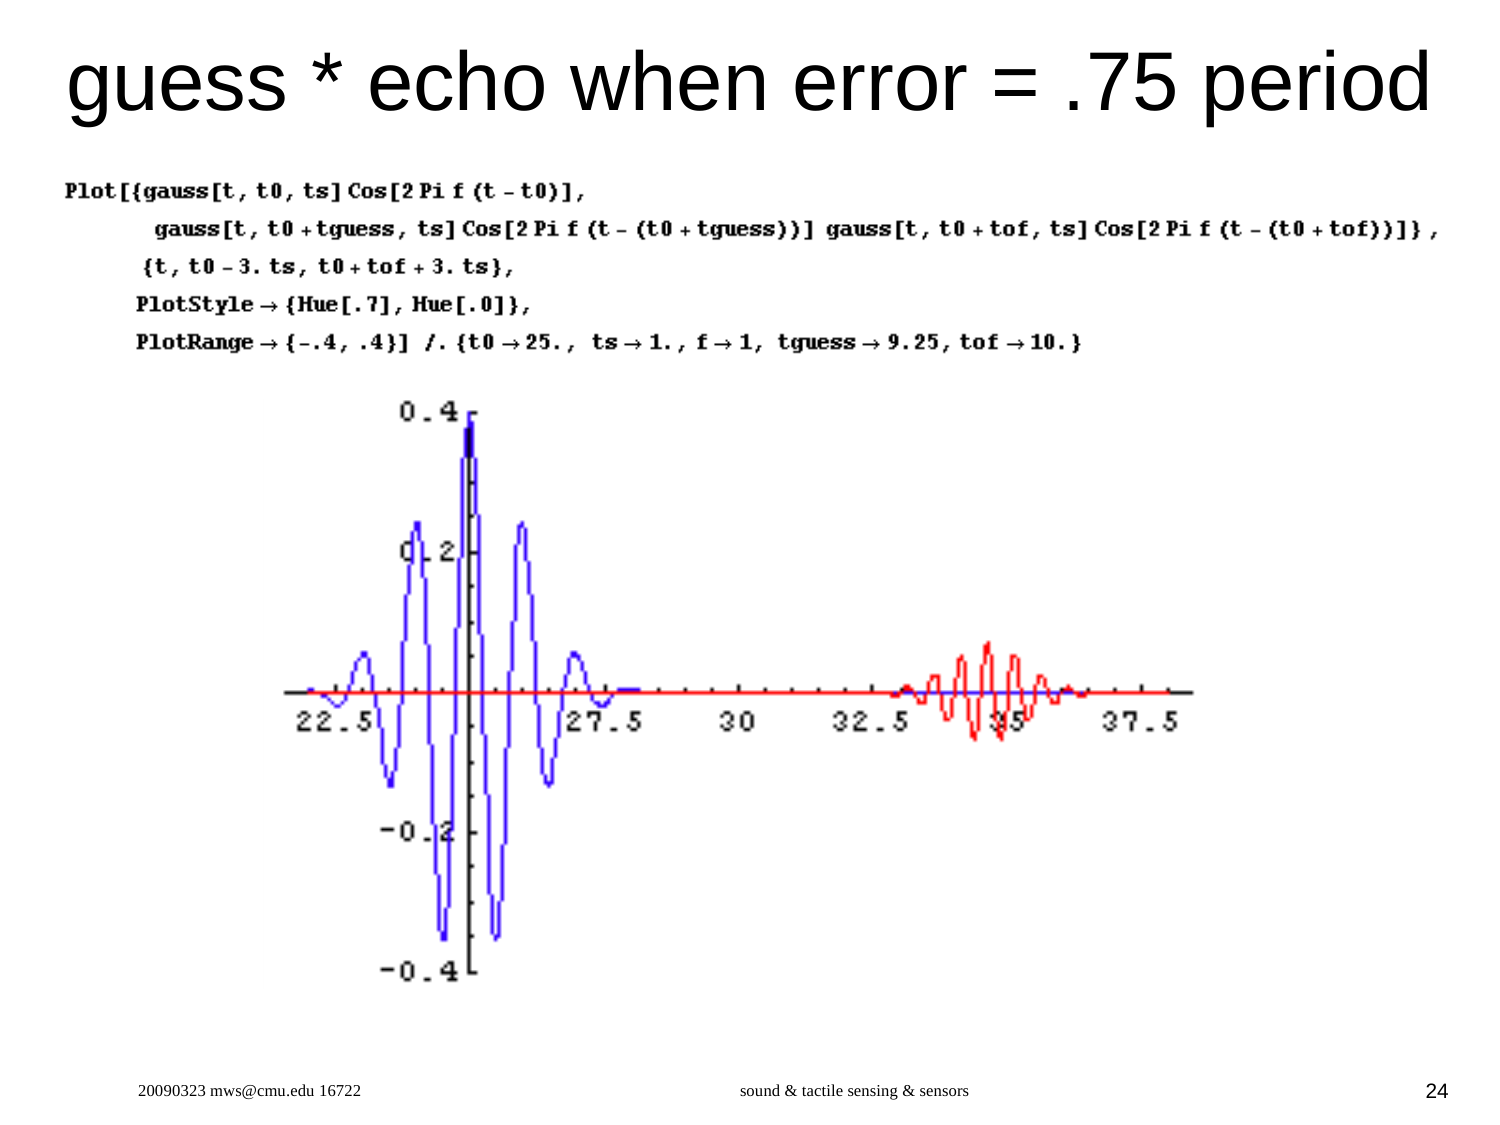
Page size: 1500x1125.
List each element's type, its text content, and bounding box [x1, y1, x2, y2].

picture [262, 399, 1221, 989]
title guess * echo when error = .75 period [37, 24, 1463, 138]
picture [62, 174, 1454, 359]
